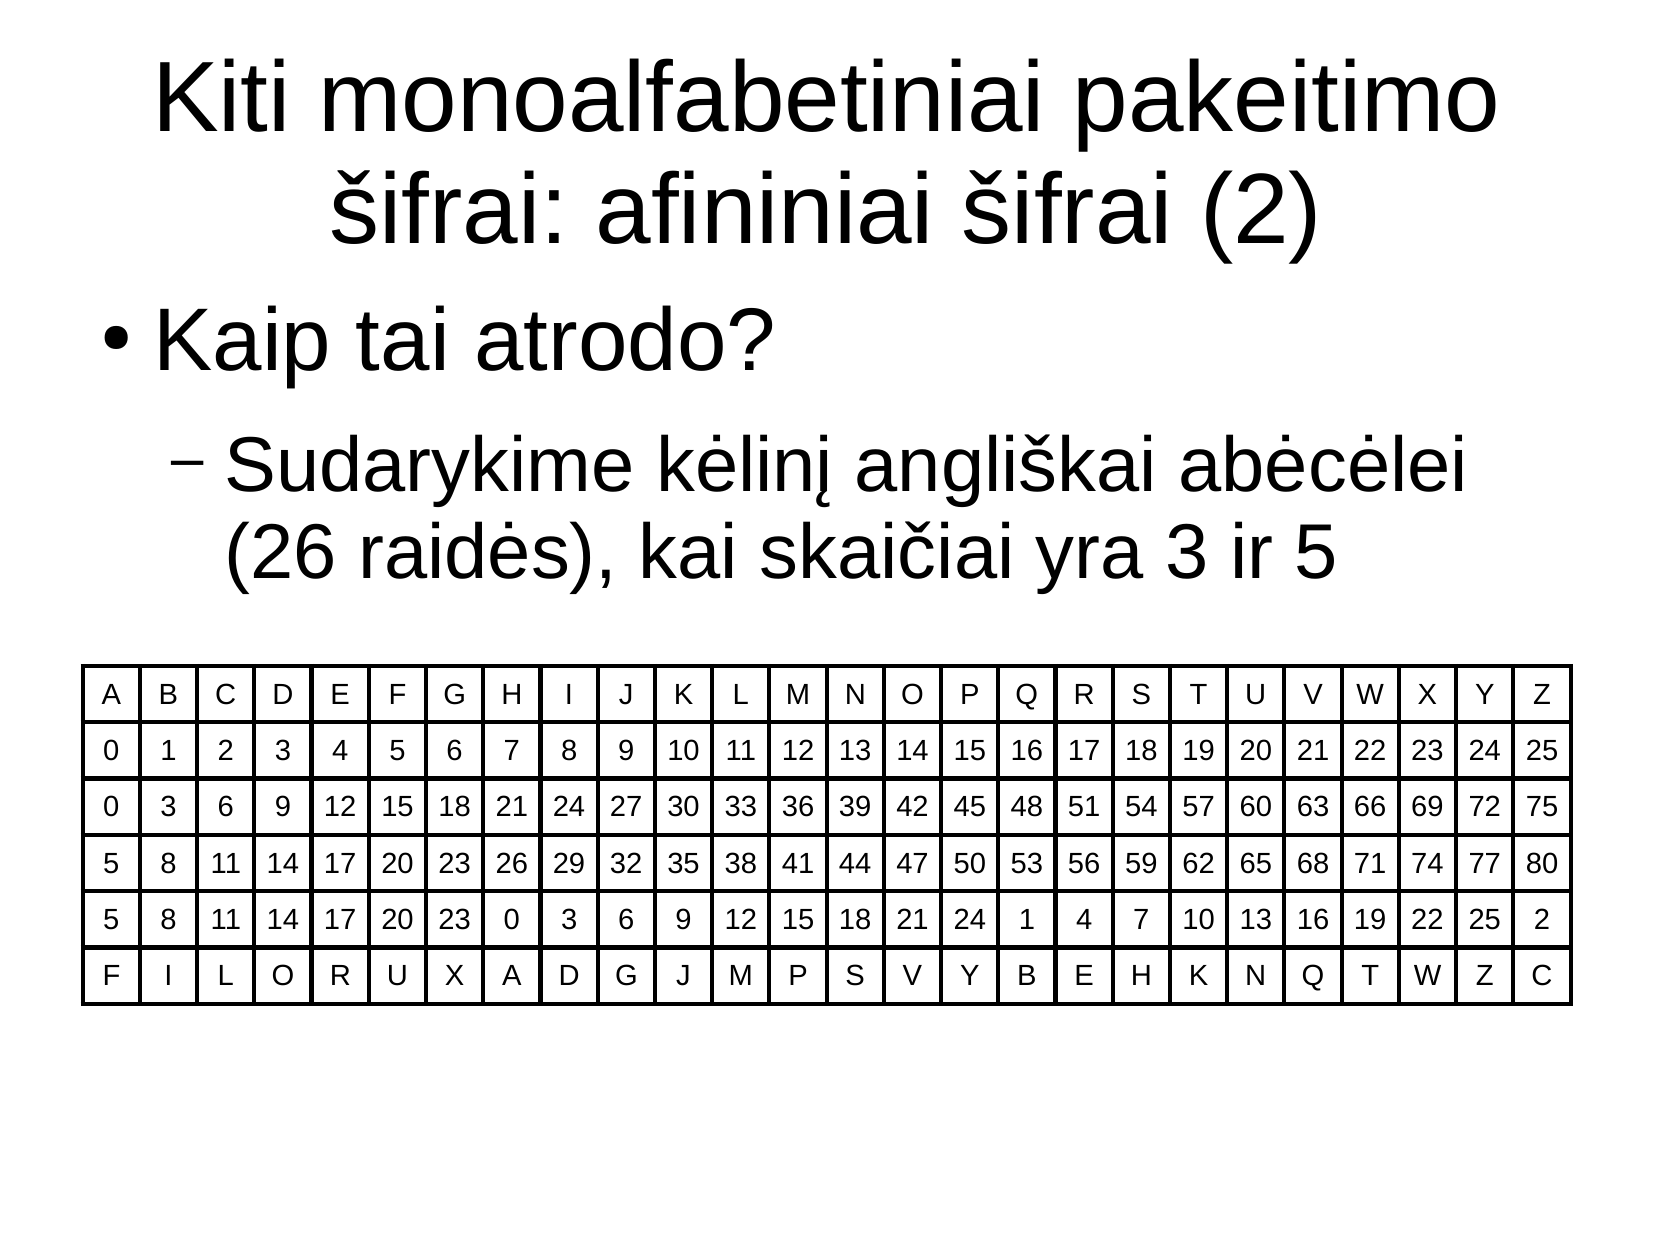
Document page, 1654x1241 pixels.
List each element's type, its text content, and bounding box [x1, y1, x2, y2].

table_header A [85, 668, 138, 720]
table_header E [314, 668, 367, 720]
table_header X [1401, 668, 1454, 720]
table_header J [600, 668, 653, 720]
table_cell N [1229, 950, 1282, 1002]
table_cell 20 [371, 893, 424, 945]
table_cell 6 [199, 781, 252, 833]
table_header L [714, 668, 767, 720]
table_cell 14 [886, 724, 939, 776]
table_cell 59 [1115, 837, 1168, 889]
table_cell 45 [943, 781, 996, 833]
table_cell 20 [1229, 724, 1282, 776]
table_cell 0 [85, 781, 138, 833]
table_header Q [1000, 668, 1053, 720]
table_cell 18 [829, 893, 882, 945]
table_header C [199, 668, 252, 720]
table_header Y [1458, 668, 1511, 720]
table_cell 21 [886, 893, 939, 945]
table_cell 72 [1458, 781, 1511, 833]
table_cell J [657, 950, 710, 1002]
table_cell I [142, 950, 195, 1002]
table_cell 24 [943, 893, 996, 945]
table_cell V [886, 950, 939, 1002]
table_cell 17 [314, 893, 367, 945]
table_cell 5 [371, 724, 424, 776]
table_cell 23 [428, 893, 481, 945]
table_cell 2 [199, 724, 252, 776]
table_cell 10 [657, 724, 710, 776]
table_cell 35 [657, 837, 710, 889]
table_cell 22 [1401, 893, 1454, 945]
table_cell 68 [1286, 837, 1340, 889]
table_cell 0 [485, 893, 538, 945]
table_cell 12 [314, 781, 367, 833]
table_cell Y [943, 950, 996, 1002]
table_cell 29 [543, 837, 596, 889]
table_cell 44 [829, 837, 882, 889]
table_header H [485, 668, 538, 720]
table_cell D [543, 950, 596, 1002]
table_cell 3 [256, 724, 309, 776]
title Kiti monoalfabetiniai pakeitimo šifrai: afininiai šifrai (2) [82, 41, 1571, 265]
table_cell 38 [714, 837, 767, 889]
table_cell M [714, 950, 767, 1002]
table_cell 30 [657, 781, 710, 833]
table_cell 26 [485, 837, 538, 889]
table_cell 25 [1458, 893, 1511, 945]
table_cell 13 [829, 724, 882, 776]
table_cell 23 [428, 837, 481, 889]
table_cell 65 [1229, 837, 1282, 889]
table_header O [886, 668, 939, 720]
table_cell 22 [1344, 724, 1397, 776]
table_header Z [1515, 668, 1569, 720]
table_header I [543, 668, 596, 720]
table_cell 11 [199, 837, 252, 889]
table_cell W [1401, 950, 1454, 1002]
table_cell 14 [256, 837, 309, 889]
table_header N [829, 668, 882, 720]
table_cell 15 [943, 724, 996, 776]
table_cell 27 [600, 781, 653, 833]
table_cell P [771, 950, 825, 1002]
table_cell F [85, 950, 138, 1002]
table_cell G [600, 950, 653, 1002]
table_cell 7 [1115, 893, 1168, 945]
table_header U [1229, 668, 1282, 720]
table_cell C [1515, 950, 1569, 1002]
table_cell 1 [142, 724, 195, 776]
table_cell 21 [1286, 724, 1340, 776]
table_cell 0 [85, 724, 138, 776]
table_cell 18 [428, 781, 481, 833]
table_cell 17 [1058, 724, 1111, 776]
table_cell 6 [600, 893, 653, 945]
table_cell S [829, 950, 882, 1002]
table_cell 32 [600, 837, 653, 889]
table_cell 13 [1229, 893, 1282, 945]
table_header B [142, 668, 195, 720]
table_cell 11 [199, 893, 252, 945]
table_cell 21 [485, 781, 538, 833]
table_cell 8 [142, 893, 195, 945]
table_cell 16 [1000, 724, 1053, 776]
table_cell 53 [1000, 837, 1053, 889]
table_cell 10 [1172, 893, 1225, 945]
table_cell 74 [1401, 837, 1454, 889]
table_header P [943, 668, 996, 720]
table_cell 69 [1401, 781, 1454, 833]
table_cell 20 [371, 837, 424, 889]
table_header K [657, 668, 710, 720]
table_cell 8 [142, 837, 195, 889]
table_cell 77 [1458, 837, 1511, 889]
table_cell 6 [428, 724, 481, 776]
table_cell Z [1458, 950, 1511, 1002]
table_cell K [1172, 950, 1225, 1002]
table_cell 12 [771, 724, 825, 776]
table_cell 24 [543, 781, 596, 833]
table_cell 23 [1401, 724, 1454, 776]
table_cell 11 [714, 724, 767, 776]
table_cell 36 [771, 781, 825, 833]
table_cell 18 [1115, 724, 1168, 776]
table_cell 54 [1115, 781, 1168, 833]
table_cell 3 [142, 781, 195, 833]
table_cell 15 [371, 781, 424, 833]
table_cell 8 [543, 724, 596, 776]
table_header M [771, 668, 825, 720]
table_header F [371, 668, 424, 720]
table_header D [256, 668, 309, 720]
table_cell U [371, 950, 424, 1002]
table_cell 50 [943, 837, 996, 889]
table_cell 17 [314, 837, 367, 889]
table_cell T [1344, 950, 1397, 1002]
table_cell 5 [85, 893, 138, 945]
table_cell 19 [1172, 724, 1225, 776]
table_cell 9 [657, 893, 710, 945]
table_header W [1344, 668, 1397, 720]
table_header G [428, 668, 481, 720]
table_header T [1172, 668, 1225, 720]
table_cell 4 [1058, 893, 1111, 945]
table_cell Q [1286, 950, 1340, 1002]
table_cell 71 [1344, 837, 1397, 889]
table_cell 4 [314, 724, 367, 776]
table_cell 33 [714, 781, 767, 833]
table_header R [1058, 668, 1111, 720]
table_cell 25 [1515, 724, 1569, 776]
table_cell 16 [1286, 893, 1340, 945]
table_cell 42 [886, 781, 939, 833]
table_cell H [1115, 950, 1168, 1002]
table_cell 80 [1515, 837, 1569, 889]
table_cell 9 [600, 724, 653, 776]
table_cell 75 [1515, 781, 1569, 833]
table_cell 2 [1515, 893, 1569, 945]
table_cell 57 [1172, 781, 1225, 833]
table_cell X [428, 950, 481, 1002]
table_cell 48 [1000, 781, 1053, 833]
table_cell 1 [1000, 893, 1053, 945]
table_cell 60 [1229, 781, 1282, 833]
table_header S [1115, 668, 1168, 720]
list Kaip tai atrodo? Sudarykime kėlinį angliškai abėcėlei (26 raidės), kai skaičiai yra 3 ir 5 [82, 290, 1571, 634]
table_cell 19 [1344, 893, 1397, 945]
table_cell L [199, 950, 252, 1002]
table_cell 63 [1286, 781, 1340, 833]
table_cell 12 [714, 893, 767, 945]
table_cell 3 [543, 893, 596, 945]
table_cell B [1000, 950, 1053, 1002]
table_cell 15 [771, 893, 825, 945]
table_cell 51 [1058, 781, 1111, 833]
table_cell 9 [256, 781, 309, 833]
table_cell 56 [1058, 837, 1111, 889]
table_cell A [485, 950, 538, 1002]
table_cell 24 [1458, 724, 1511, 776]
table_cell O [256, 950, 309, 1002]
table_cell R [314, 950, 367, 1002]
table_cell 14 [256, 893, 309, 945]
table_cell 7 [485, 724, 538, 776]
table_cell 62 [1172, 837, 1225, 889]
table_cell 39 [829, 781, 882, 833]
table_cell 5 [85, 837, 138, 889]
table_cell 47 [886, 837, 939, 889]
table_cell 66 [1344, 781, 1397, 833]
table_cell 41 [771, 837, 825, 889]
table_header V [1286, 668, 1340, 720]
table_cell E [1058, 950, 1111, 1002]
